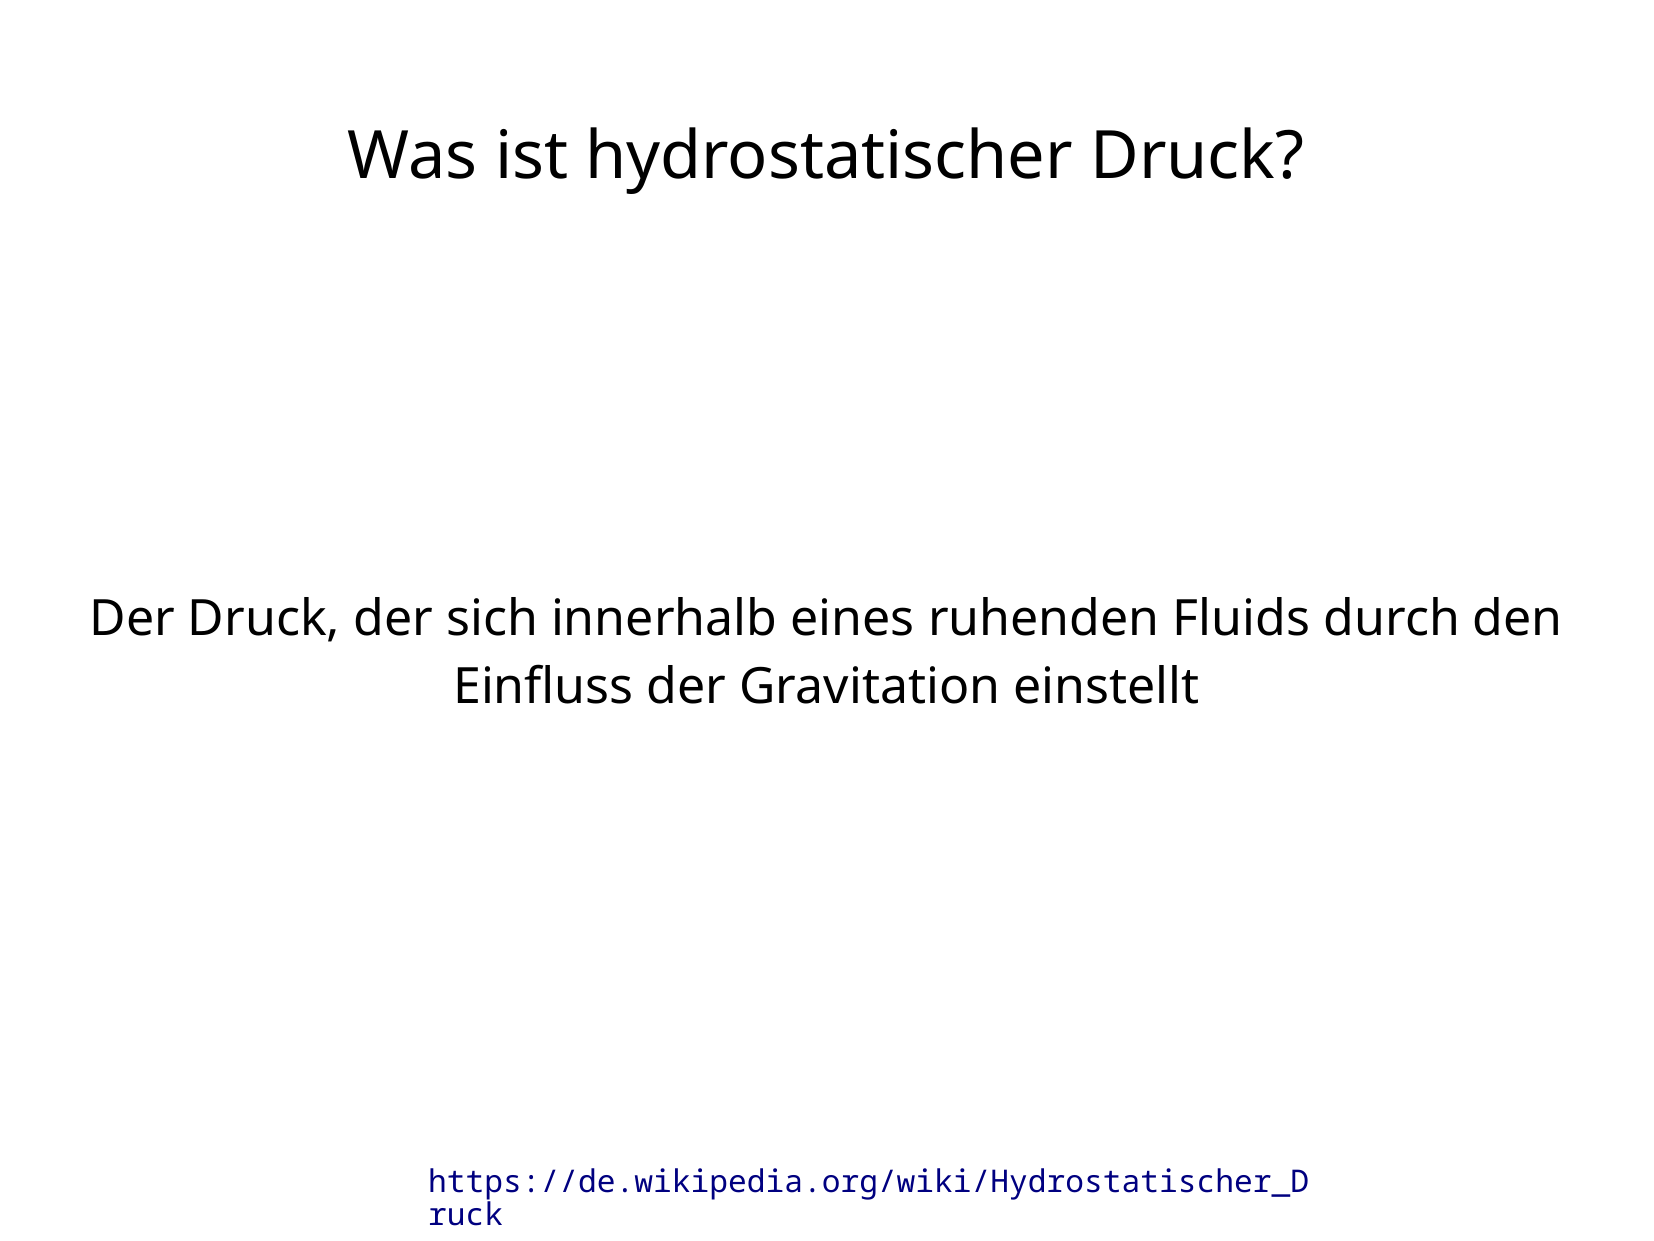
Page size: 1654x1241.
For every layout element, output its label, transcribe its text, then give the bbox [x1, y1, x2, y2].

subtitle Der Druck, der sich innerhalb eines ruhenden Fluids durch den Einfluss der Gravitation einstellt [82, 290, 1571, 1010]
text_box https://de.wikipedia.org/wiki/Hydrostatischer_Druck [413, 1151, 1329, 1203]
title Was ist hydrostatischer Druck? [82, 49, 1571, 257]
